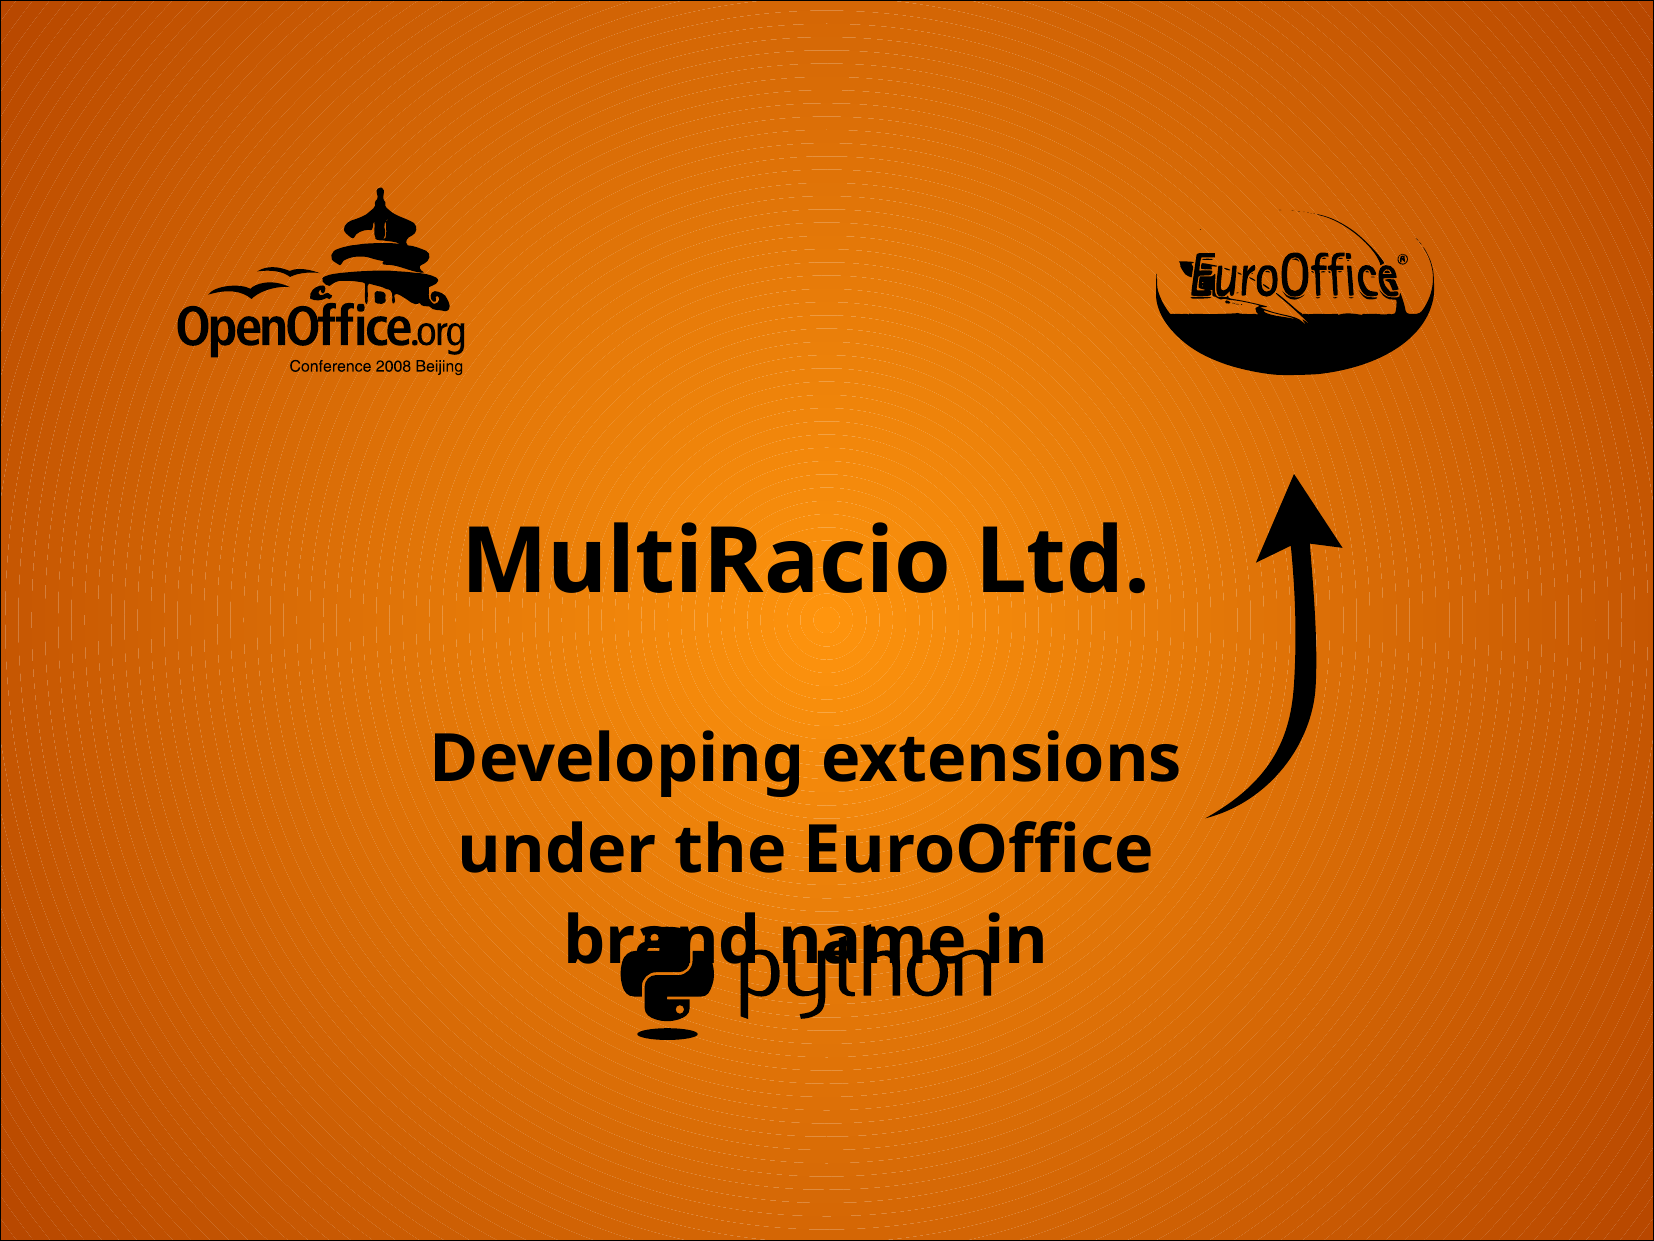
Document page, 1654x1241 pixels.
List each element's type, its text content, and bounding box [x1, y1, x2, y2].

text_box [833, 935, 855, 997]
text_box [620, 926, 715, 1022]
text_box [637, 1028, 698, 1040]
text_box [906, 949, 949, 997]
text_box [954, 949, 992, 996]
text_box [740, 949, 780, 1020]
text_box [863, 924, 901, 996]
text_box [1205, 473, 1343, 819]
text_box MultiRacio Ltd. Developing extensions under the EuroOffice brand name in [37, 487, 1576, 1126]
text_box [787, 949, 826, 1019]
